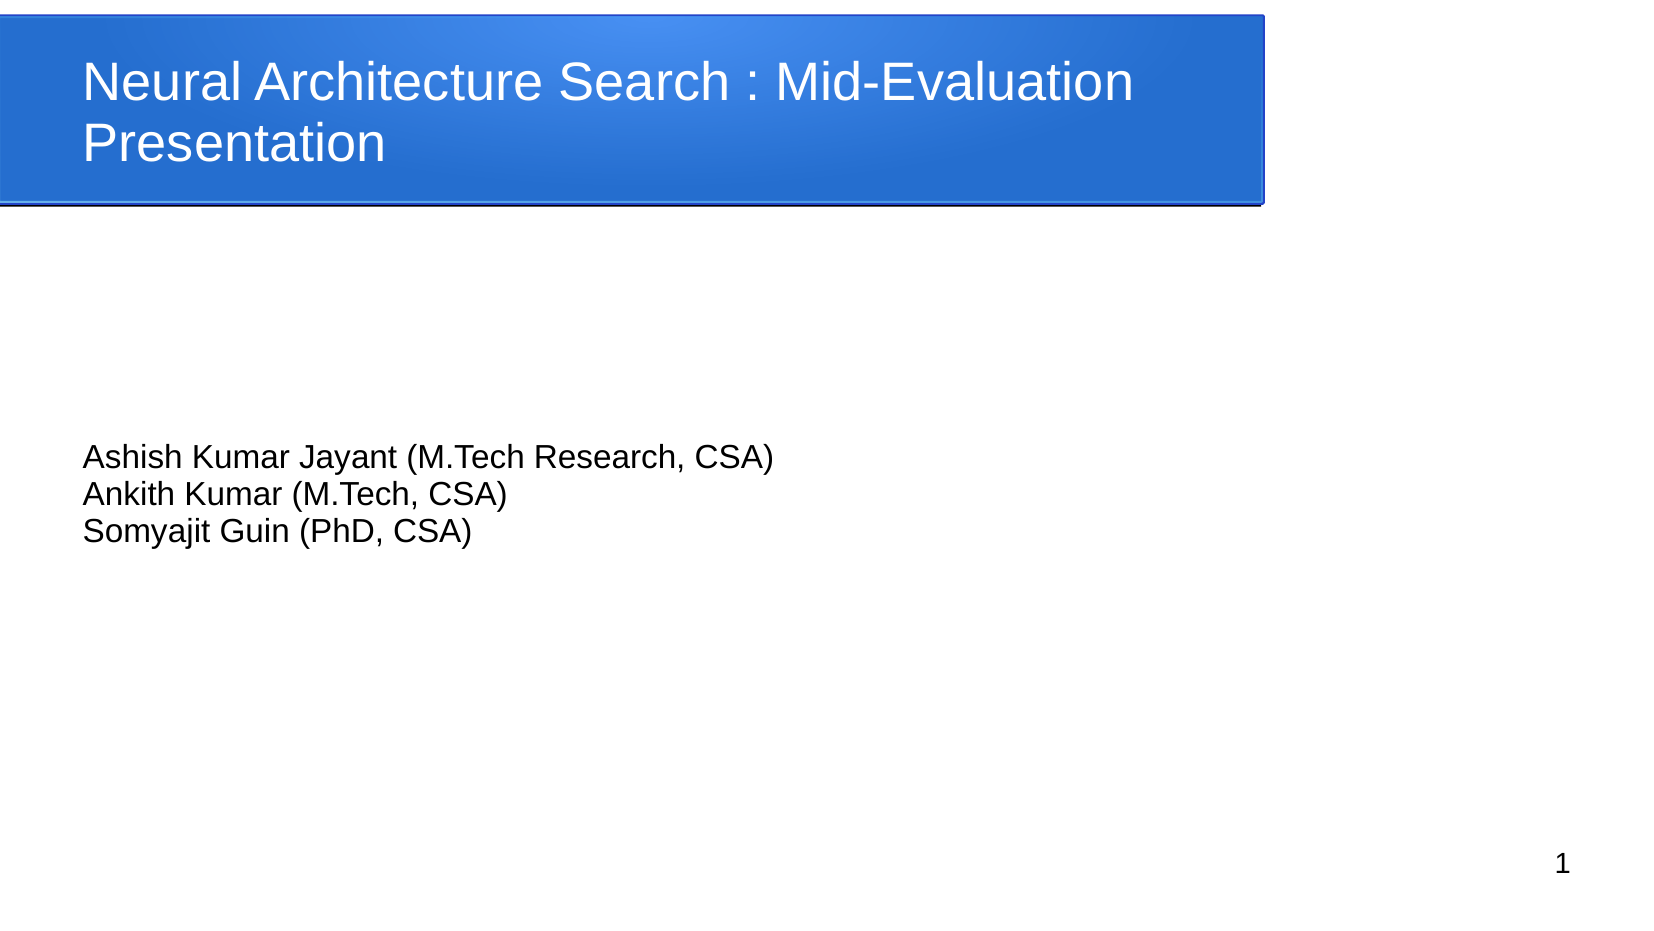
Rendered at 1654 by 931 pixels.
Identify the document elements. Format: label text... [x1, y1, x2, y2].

subtitle Ashish Kumar Jayant (M.Tech Research, CSA) Ankith Kumar (M.Tech, CSA) Somyajit Guin (PhD, CSA) [82, 224, 1571, 764]
title Neural Architecture Search : Mid-Evaluation Presentation [82, 35, 1235, 189]
